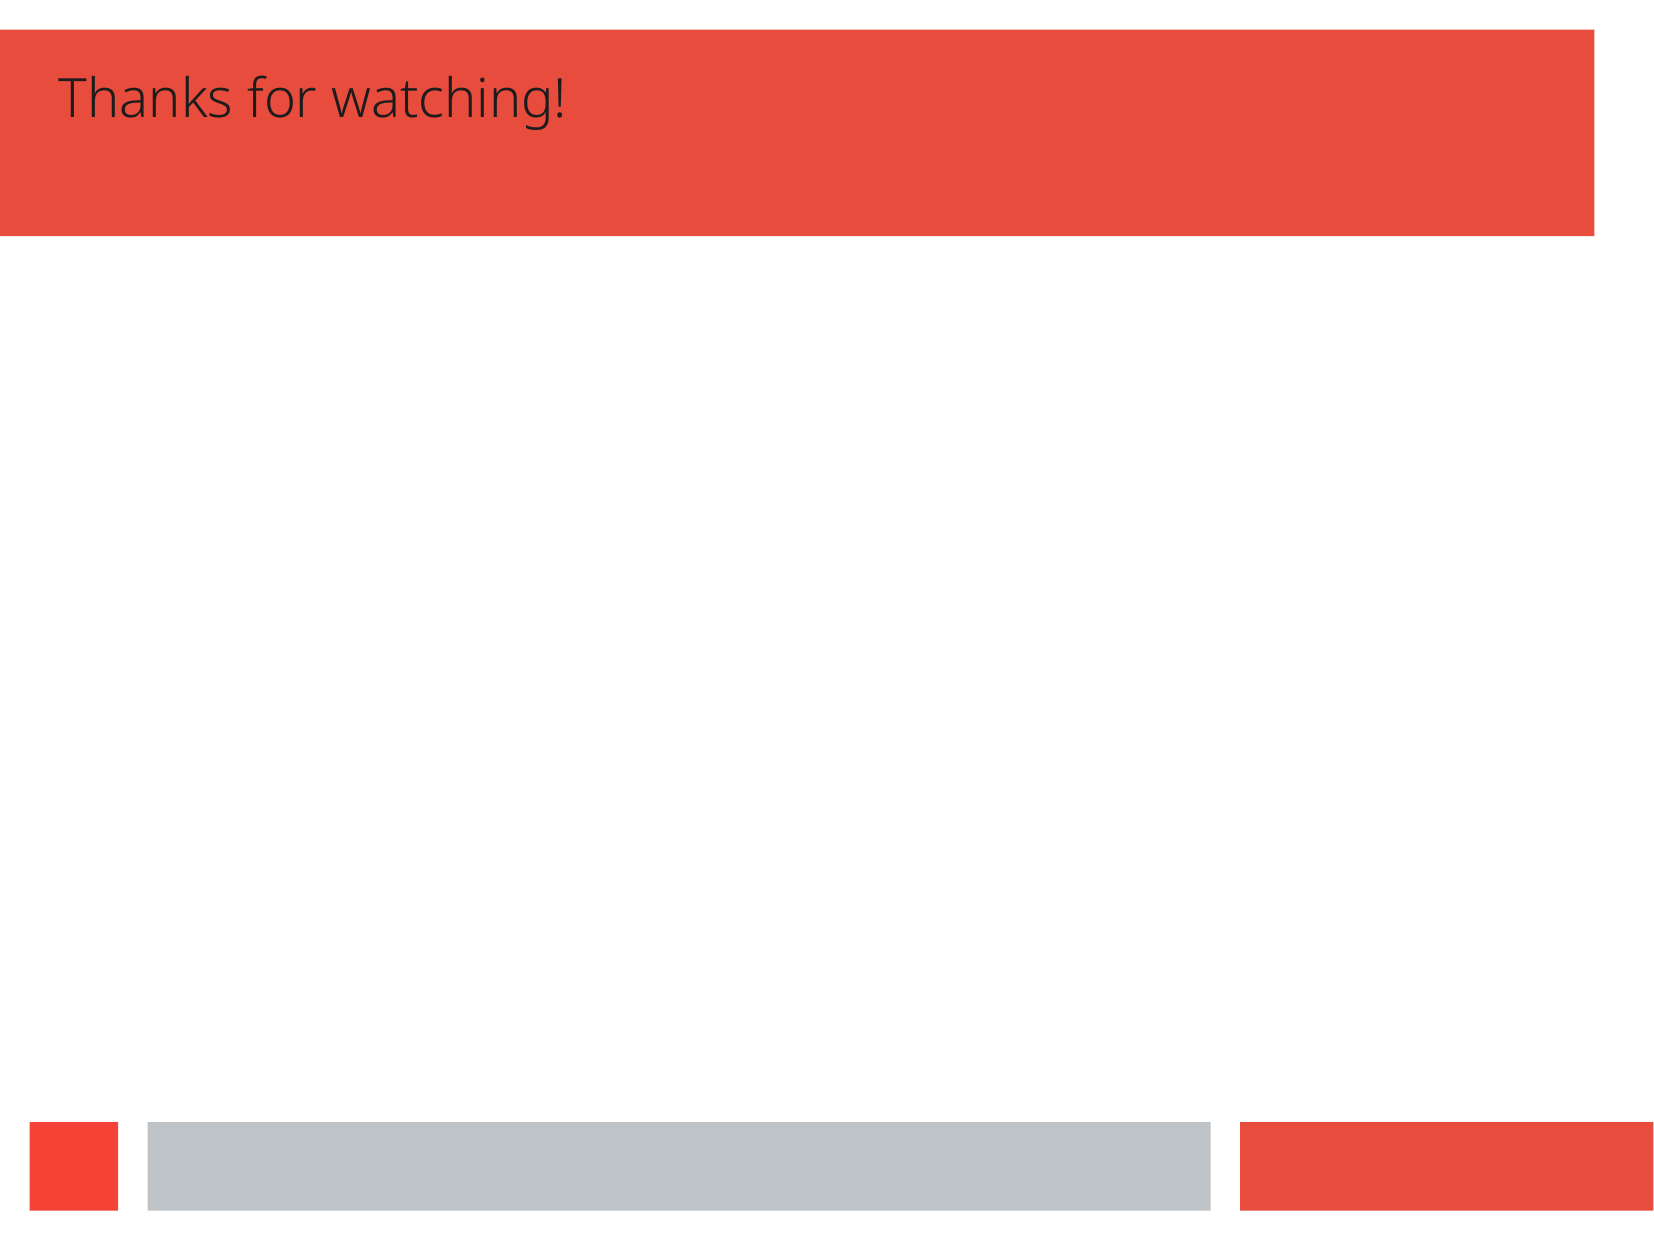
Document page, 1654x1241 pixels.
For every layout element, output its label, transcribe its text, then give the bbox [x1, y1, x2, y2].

subtitle Thanks for watching! [59, 59, 1595, 744]
